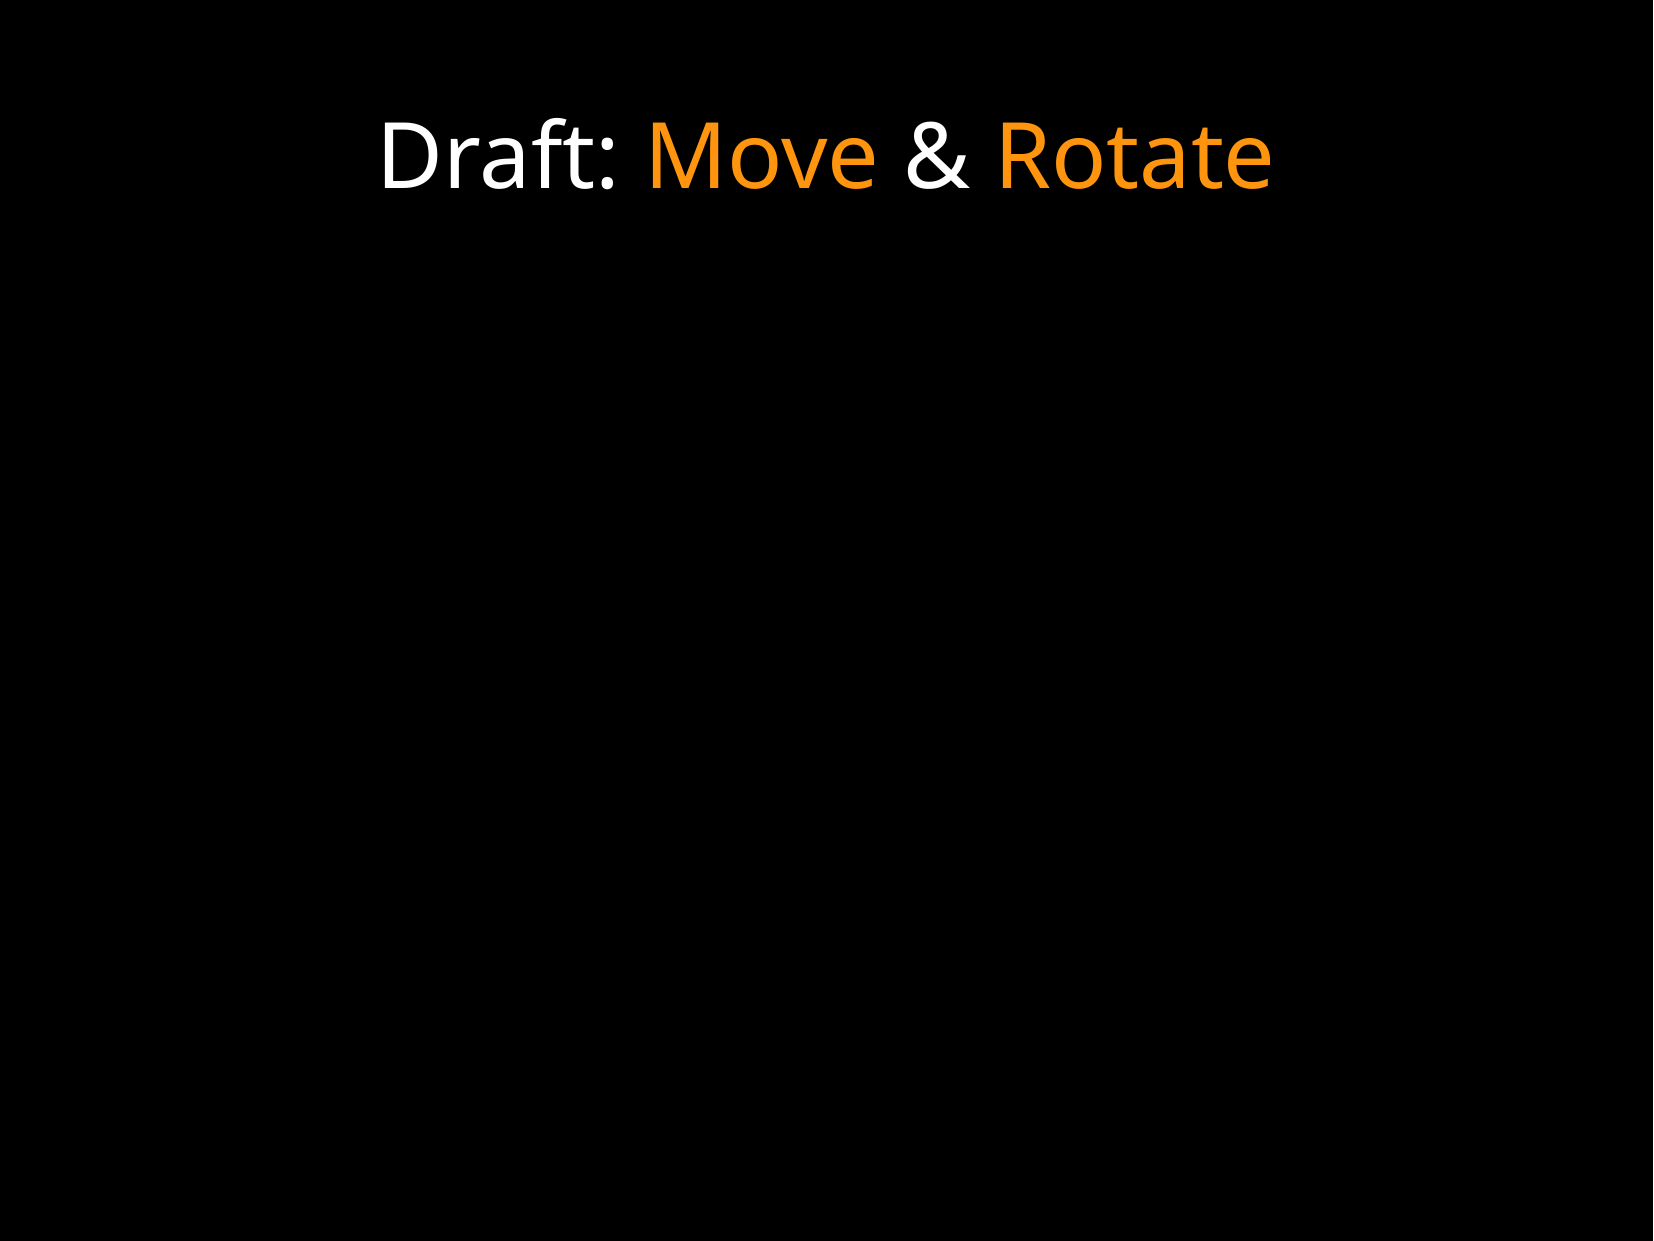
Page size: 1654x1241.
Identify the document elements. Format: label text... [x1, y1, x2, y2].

title Draft: Move & Rotate [82, 49, 1571, 257]
